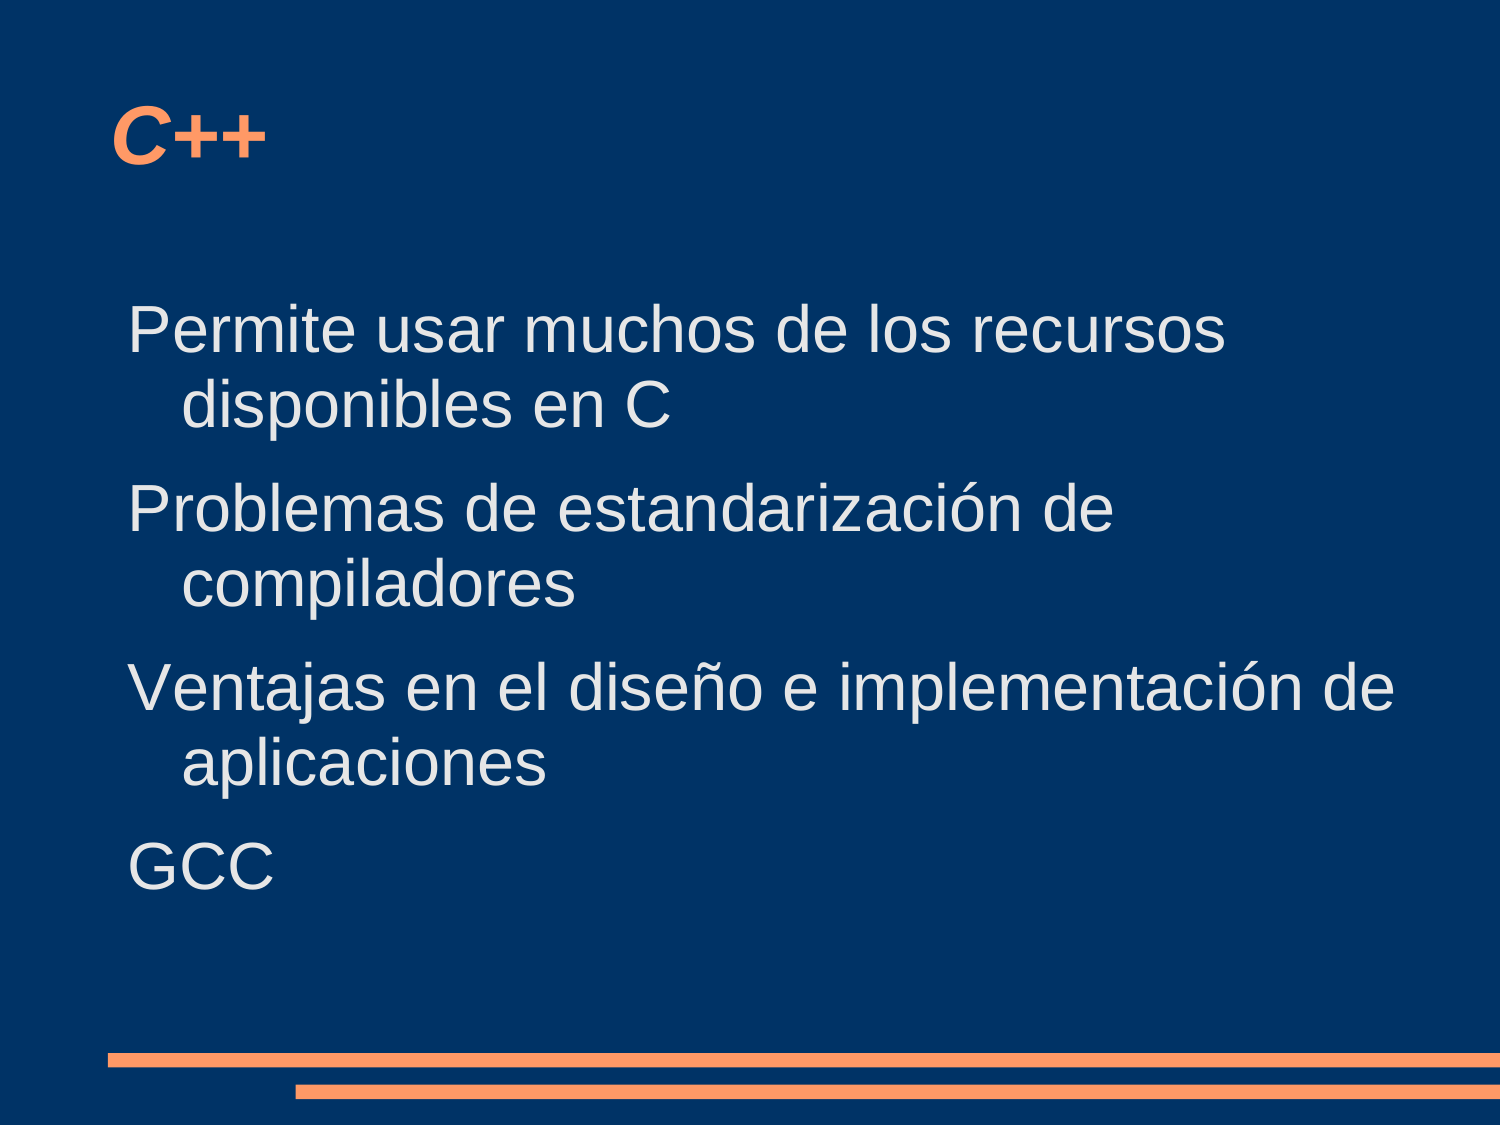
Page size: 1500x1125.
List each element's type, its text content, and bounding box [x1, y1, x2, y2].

list Permite usar muchos de los recursos disponibles en C Problemas de estandarización de compiladores Ventajas en el diseño e implementación de aplicaciones GCC [110, 292, 1416, 1027]
title C++ [110, 41, 1392, 230]
